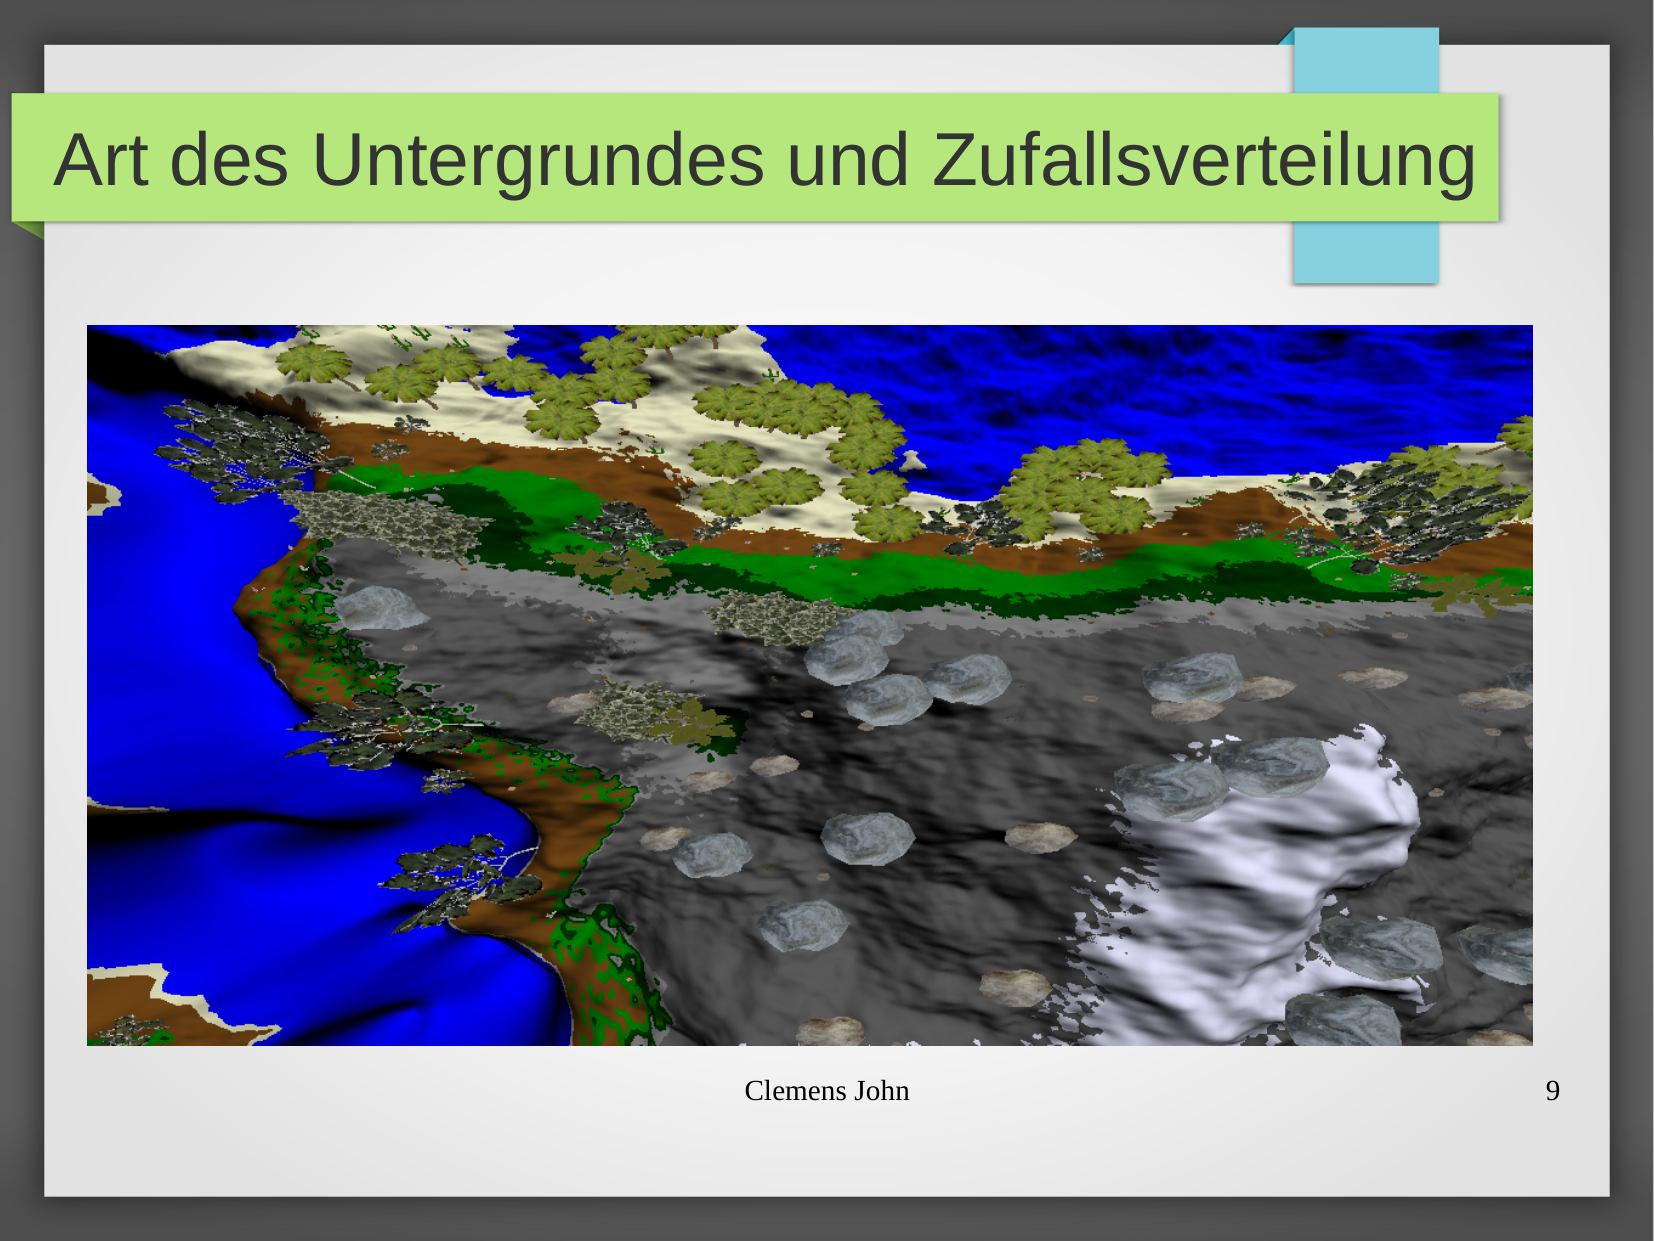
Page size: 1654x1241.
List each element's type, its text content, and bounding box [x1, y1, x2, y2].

title Art des Untergrundes und Zufallsverteilung [53, 106, 1506, 213]
picture [0, 0, 1654, 1241]
